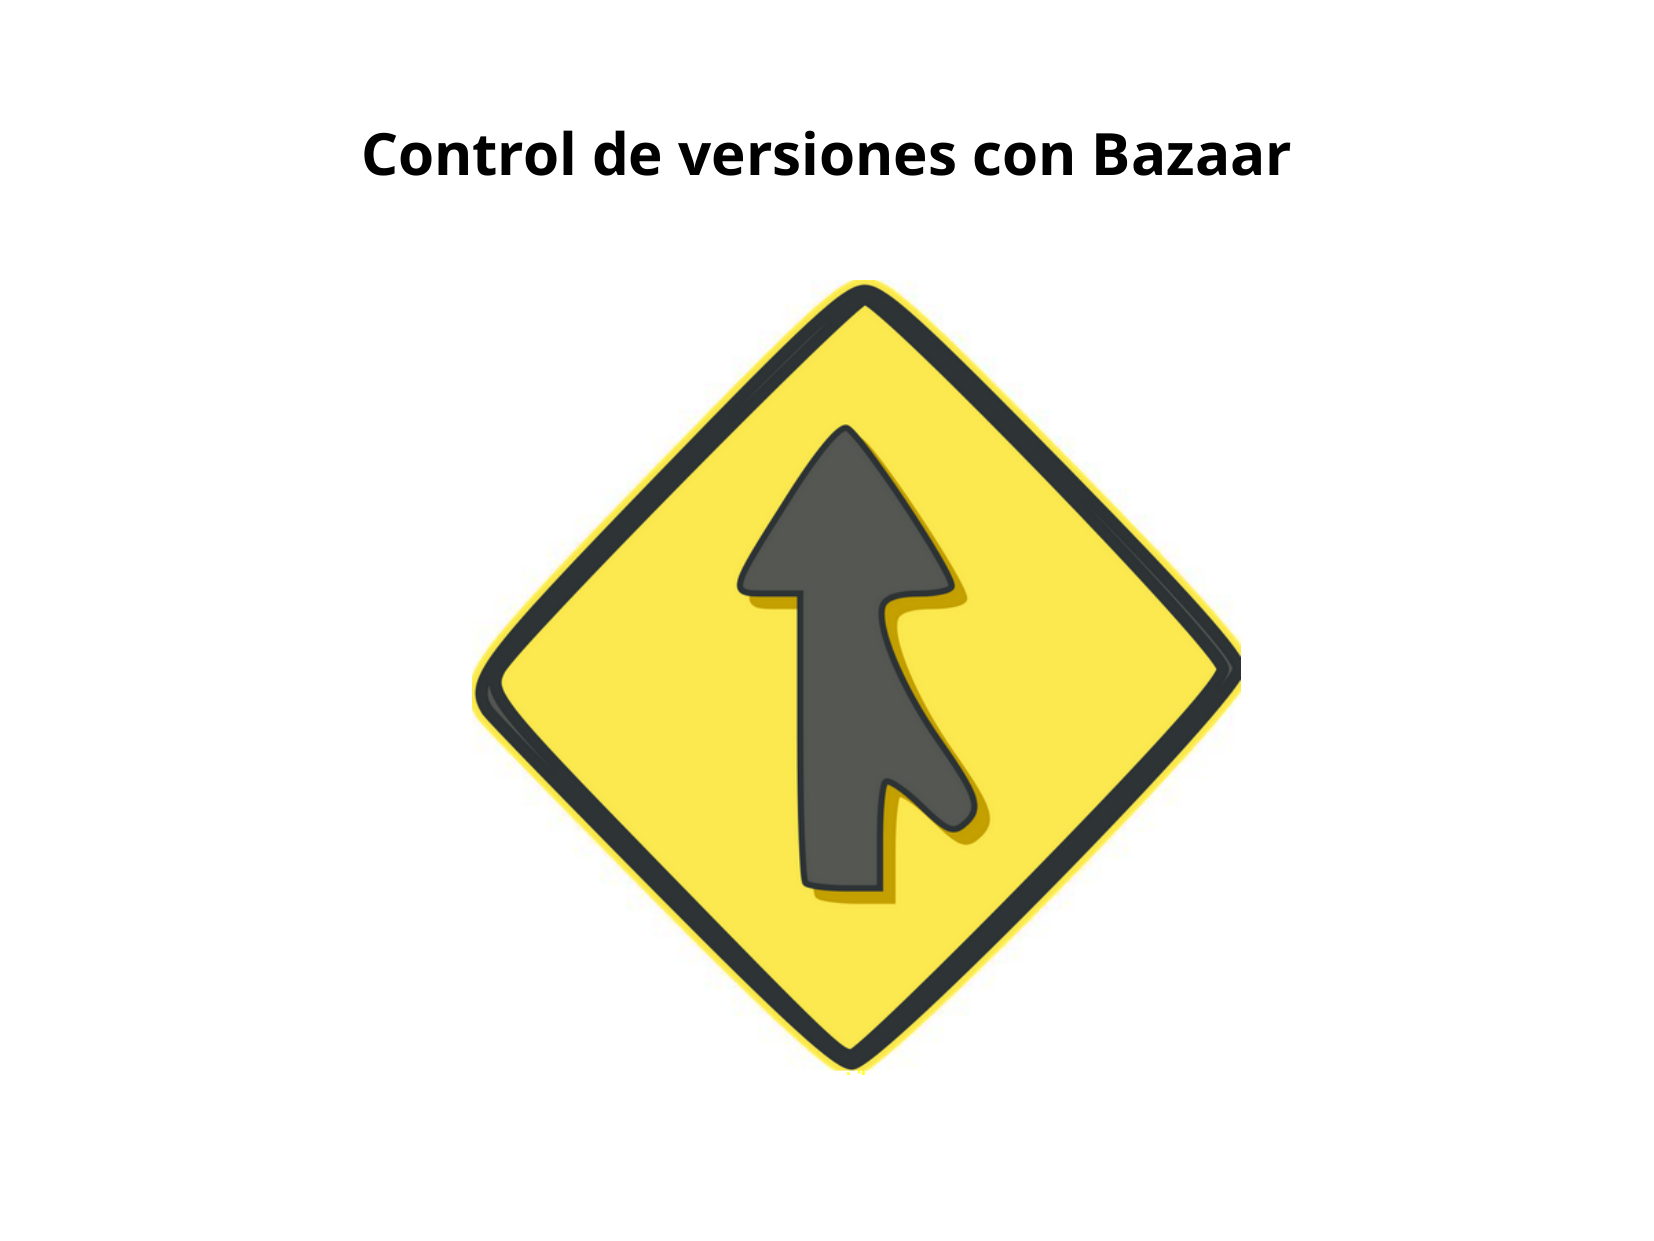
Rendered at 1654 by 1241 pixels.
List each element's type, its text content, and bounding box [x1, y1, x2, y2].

title Control de versiones con Bazaar [82, 49, 1571, 257]
picture [472, 280, 1241, 1075]
